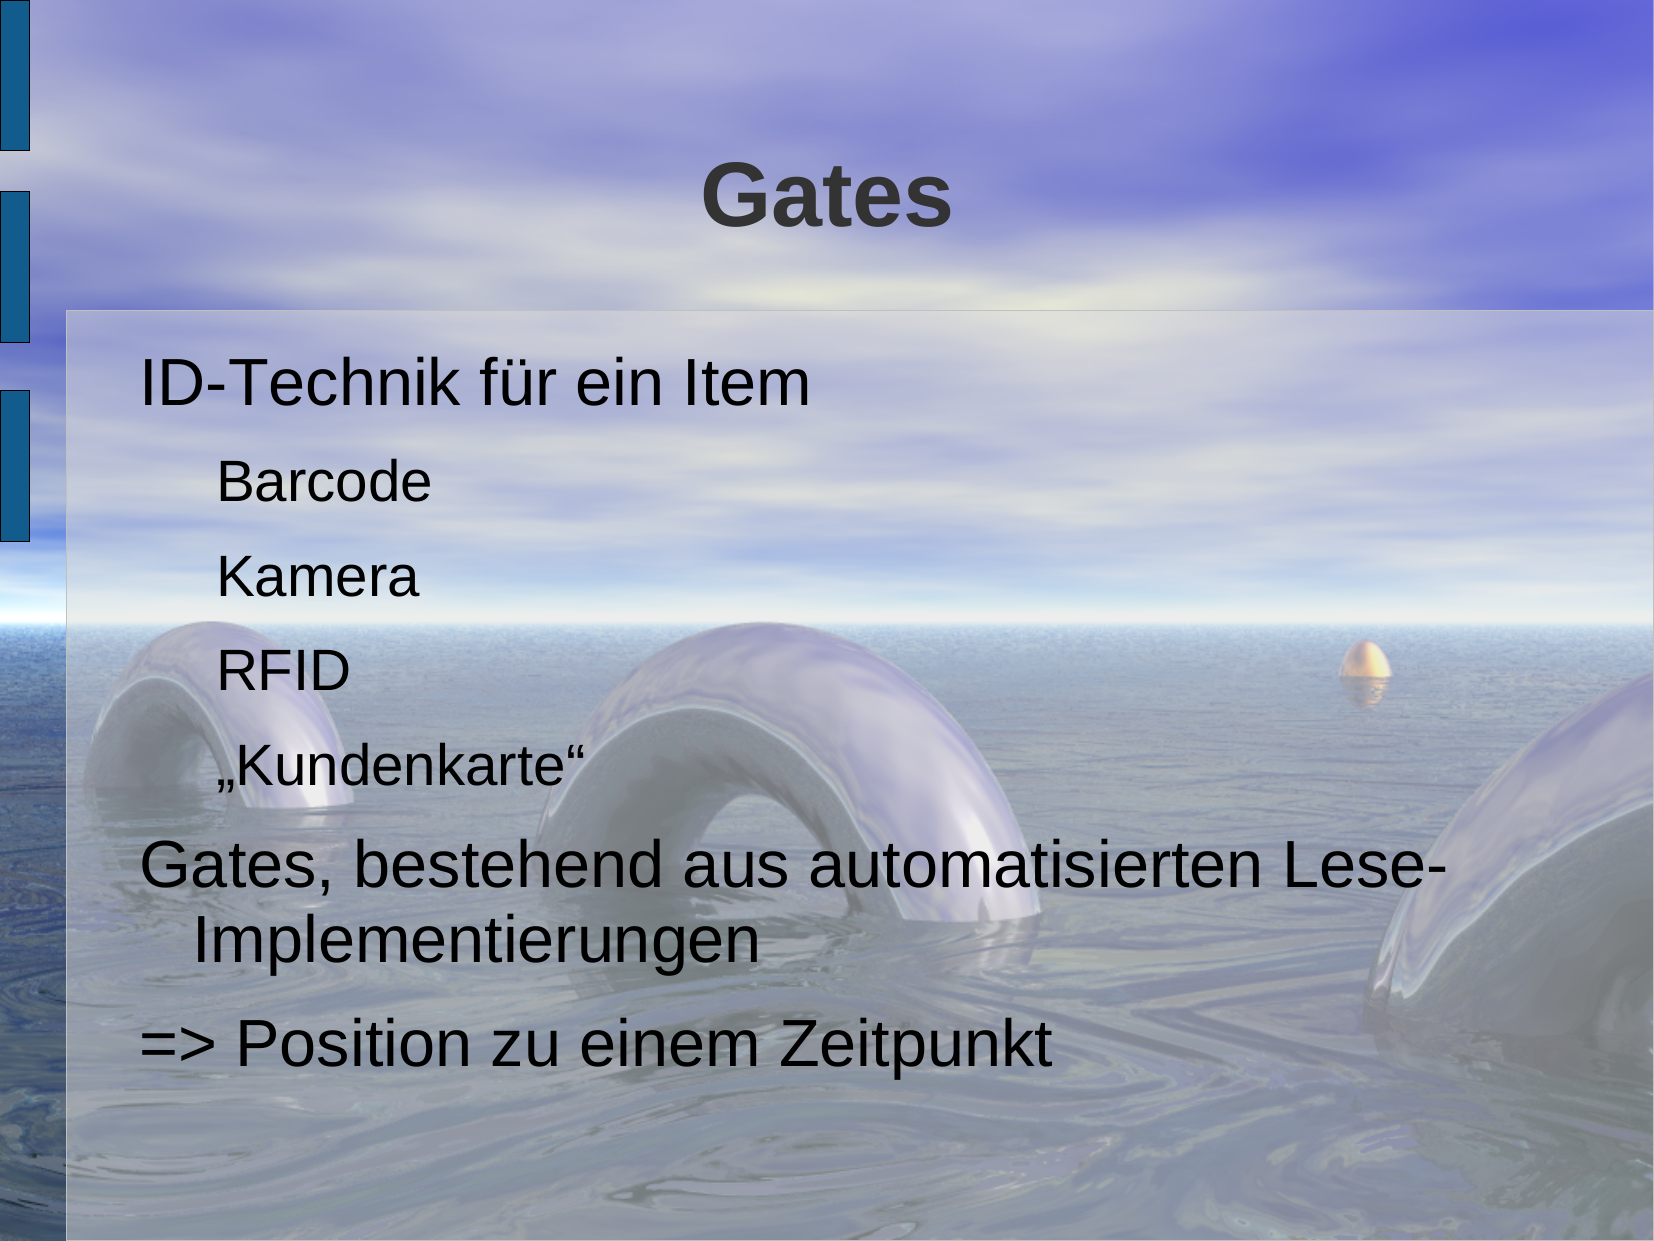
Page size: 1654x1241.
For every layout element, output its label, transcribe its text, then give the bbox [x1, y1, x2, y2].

picture [0, 0, 1654, 1241]
title Gates [121, 91, 1534, 299]
list ID-Technik für ein Item Barcode Kamera RFID „Kundenkarte“ Gates, bestehend aus automatisierten Lese-Implementierungen => Position zu einem Zeitpunkt [121, 344, 1534, 1127]
